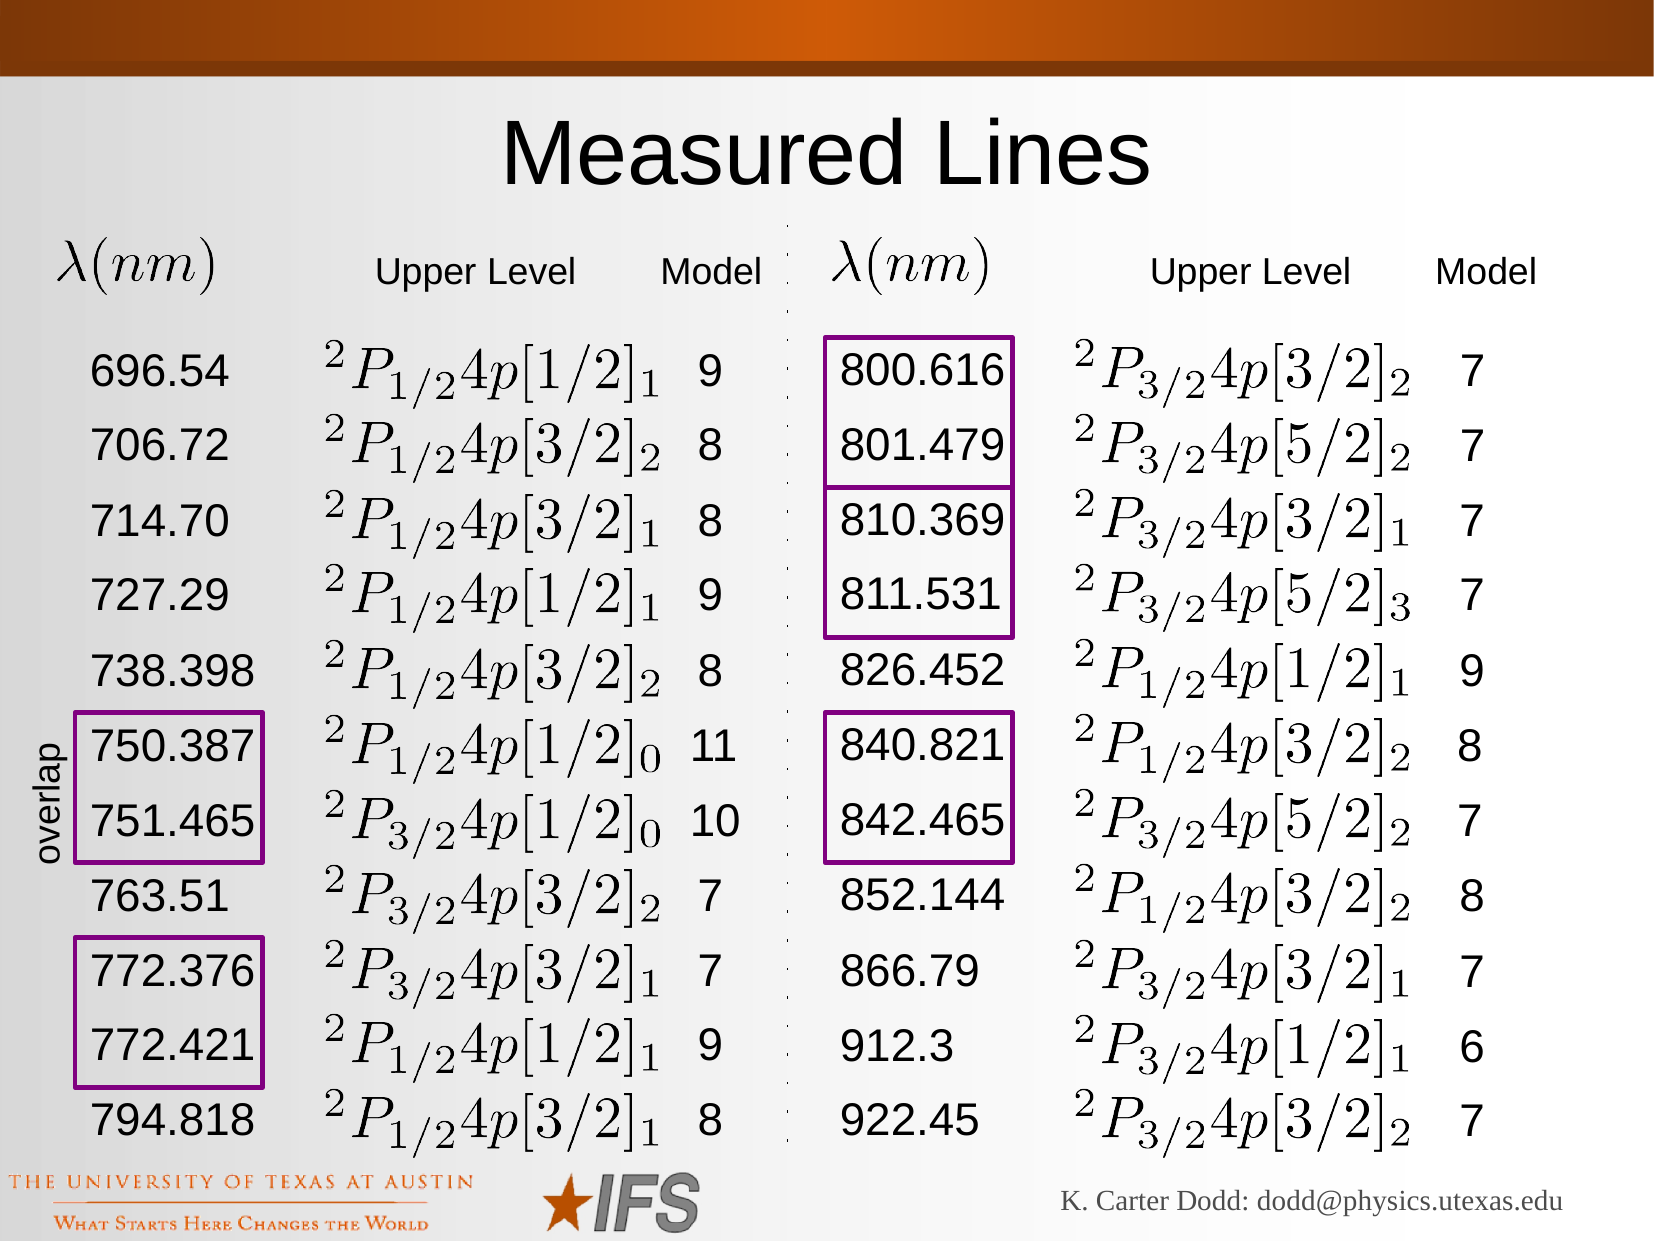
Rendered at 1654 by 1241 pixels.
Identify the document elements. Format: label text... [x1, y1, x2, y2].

text_box 772.376 [265, 937, 270, 1004]
text_box 714.70 [75, 487, 245, 554]
text_box 801.479 [827, 411, 1010, 478]
text_box 696.54 [75, 337, 245, 404]
text_box 9 [682, 337, 739, 404]
text_box 7 [1445, 337, 1501, 404]
text_box 706.72 [75, 411, 245, 478]
text_box 8 [682, 487, 739, 554]
text_box 9 [682, 561, 739, 628]
text_box 8 [1444, 862, 1500, 929]
picture [0, 0, 1654, 1241]
text_box 8 [682, 1086, 739, 1153]
text_box 7 [1444, 938, 1500, 1005]
text_box 866.79 [825, 937, 995, 1004]
text_box 811.531 [1015, 561, 1021, 628]
text_box 842.465 [827, 786, 1010, 853]
text_box 7 [1444, 487, 1500, 554]
text_box 763.51 [75, 865, 245, 929]
text_box 922.45 [825, 1086, 995, 1153]
text_box Model [645, 243, 788, 301]
text_box 810.369 [827, 490, 1010, 553]
text_box 7 [1444, 561, 1500, 628]
text_box 7 [1444, 1087, 1500, 1154]
text_box 842.465 [1015, 786, 1020, 853]
text_box 10 [675, 787, 756, 854]
text_box 750.387 [265, 712, 270, 779]
text_box 7 [682, 862, 738, 929]
text_box overlap [18, 727, 76, 880]
text_box 840.821 [1015, 711, 1020, 778]
text_box 750.387 [77, 715, 260, 779]
text_box 7 [1445, 412, 1501, 479]
text_box Model [1420, 243, 1563, 301]
text_box 751.465 [265, 787, 270, 854]
text_box 826.452 [825, 636, 1020, 703]
text_box 772.376 [77, 940, 260, 1004]
text_box 801.479 [1015, 411, 1021, 478]
text_box 7 [682, 937, 738, 1004]
text_box 794.818 [75, 1086, 271, 1153]
text_box 727.29 [75, 561, 245, 628]
text_box 811.531 [827, 561, 1010, 628]
text_box Upper Level [1134, 243, 1367, 301]
text_box 738.398 [75, 637, 271, 704]
text_box 912.3 [825, 1012, 970, 1079]
text_box 8 [1442, 712, 1498, 779]
text_box 800.616 [1015, 336, 1021, 403]
text_box 9 [682, 1011, 739, 1078]
title Measured Lines [82, 56, 1571, 250]
text_box 840.821 [827, 715, 1010, 778]
text_box 772.421 [265, 1011, 270, 1078]
text_box 8 [682, 411, 739, 478]
text_box 751.465 [77, 787, 260, 854]
text_box 6 [1444, 1013, 1500, 1080]
text_box 772.421 [77, 1011, 260, 1078]
text_box 9 [1444, 637, 1501, 704]
text_box 11 [675, 712, 756, 779]
text_box 800.616 [827, 340, 1010, 403]
text_box Upper Level [360, 243, 592, 301]
text_box 7 [1442, 787, 1498, 854]
text_box 852.144 [825, 861, 1020, 928]
text_box 810.369 [1015, 486, 1021, 553]
text_box 8 [682, 637, 739, 704]
